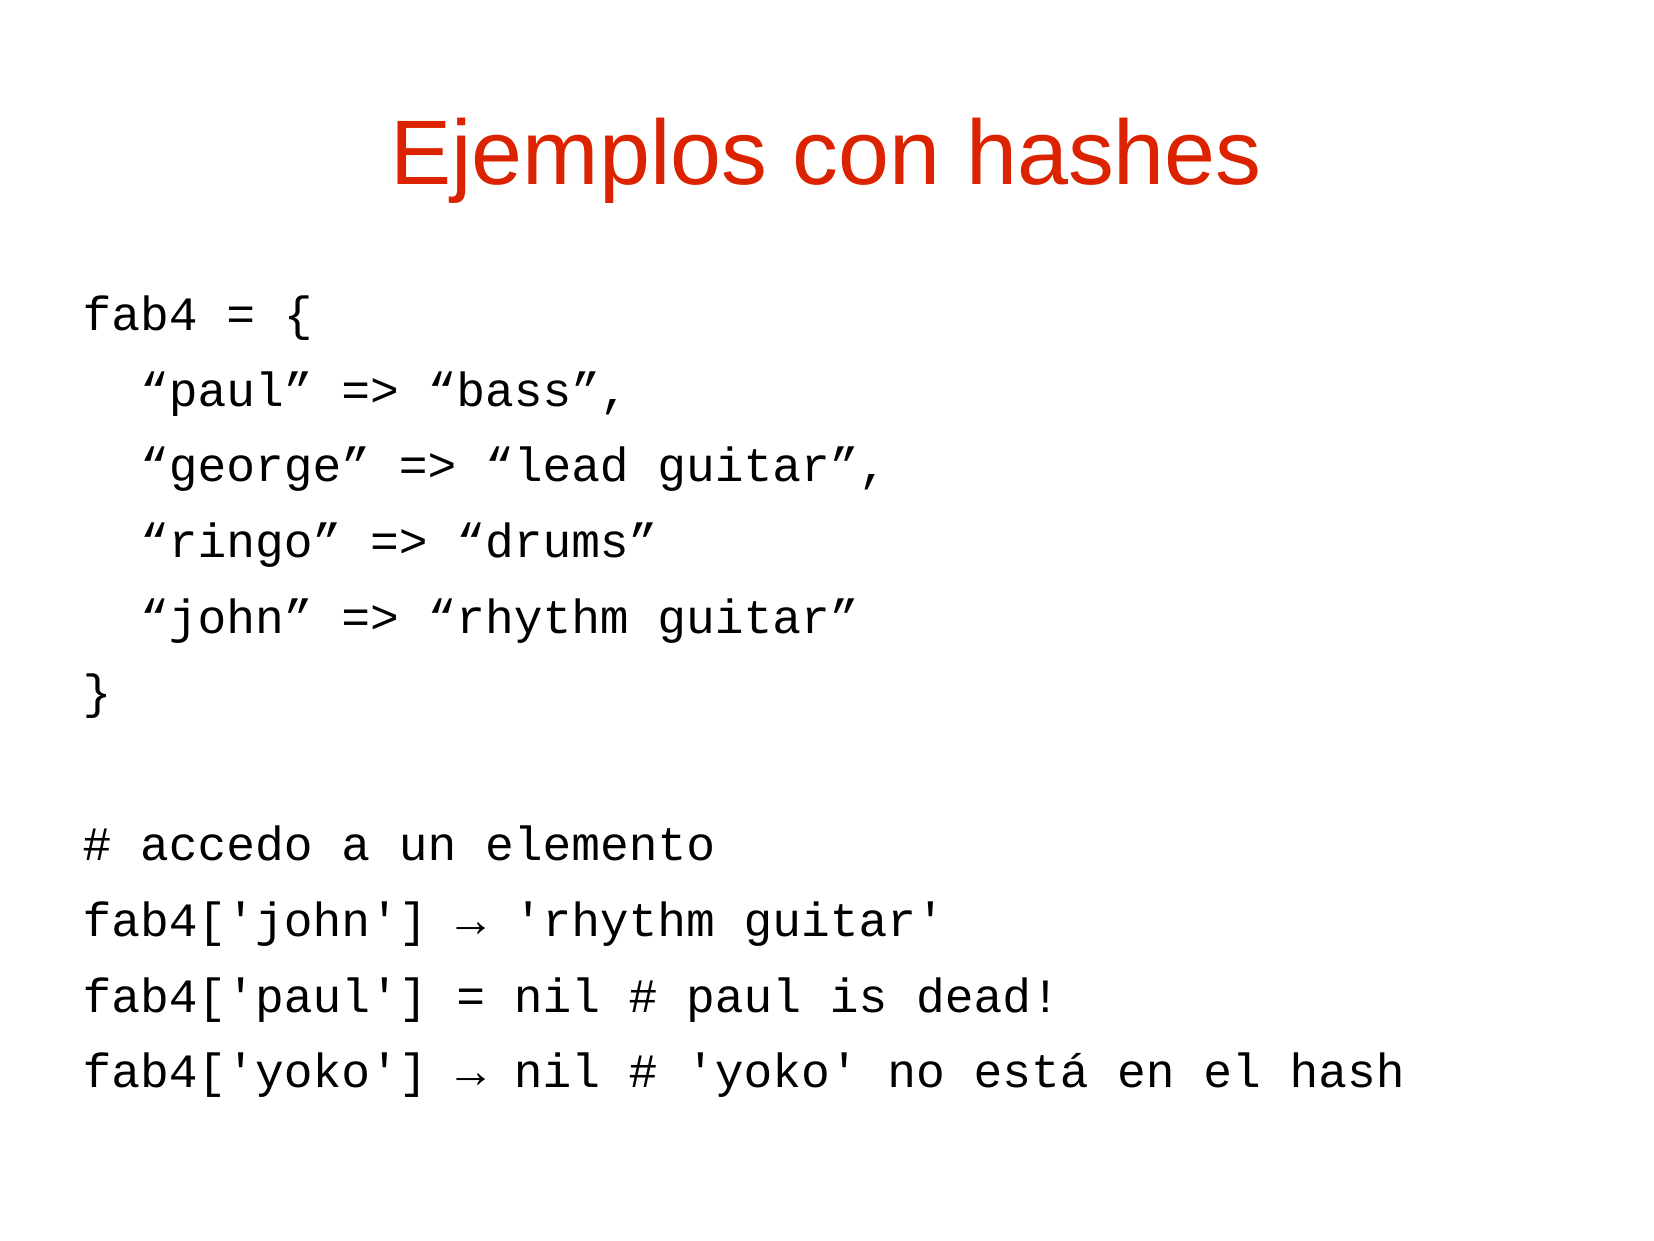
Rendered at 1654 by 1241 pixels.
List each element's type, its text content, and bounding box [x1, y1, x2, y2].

list fab4 = { “paul” => “bass”, “george” => “lead guitar”, “ringo” => “drums” “john” => “rhythm guitar” } # accedo a un elemento fab4['john'] → 'rhythm guitar' fab4['paul'] = nil # paul is dead! fab4['yoko'] → nil # 'yoko' no está en el hash [82, 290, 1571, 1109]
title Ejemplos con hashes [82, 49, 1571, 257]
